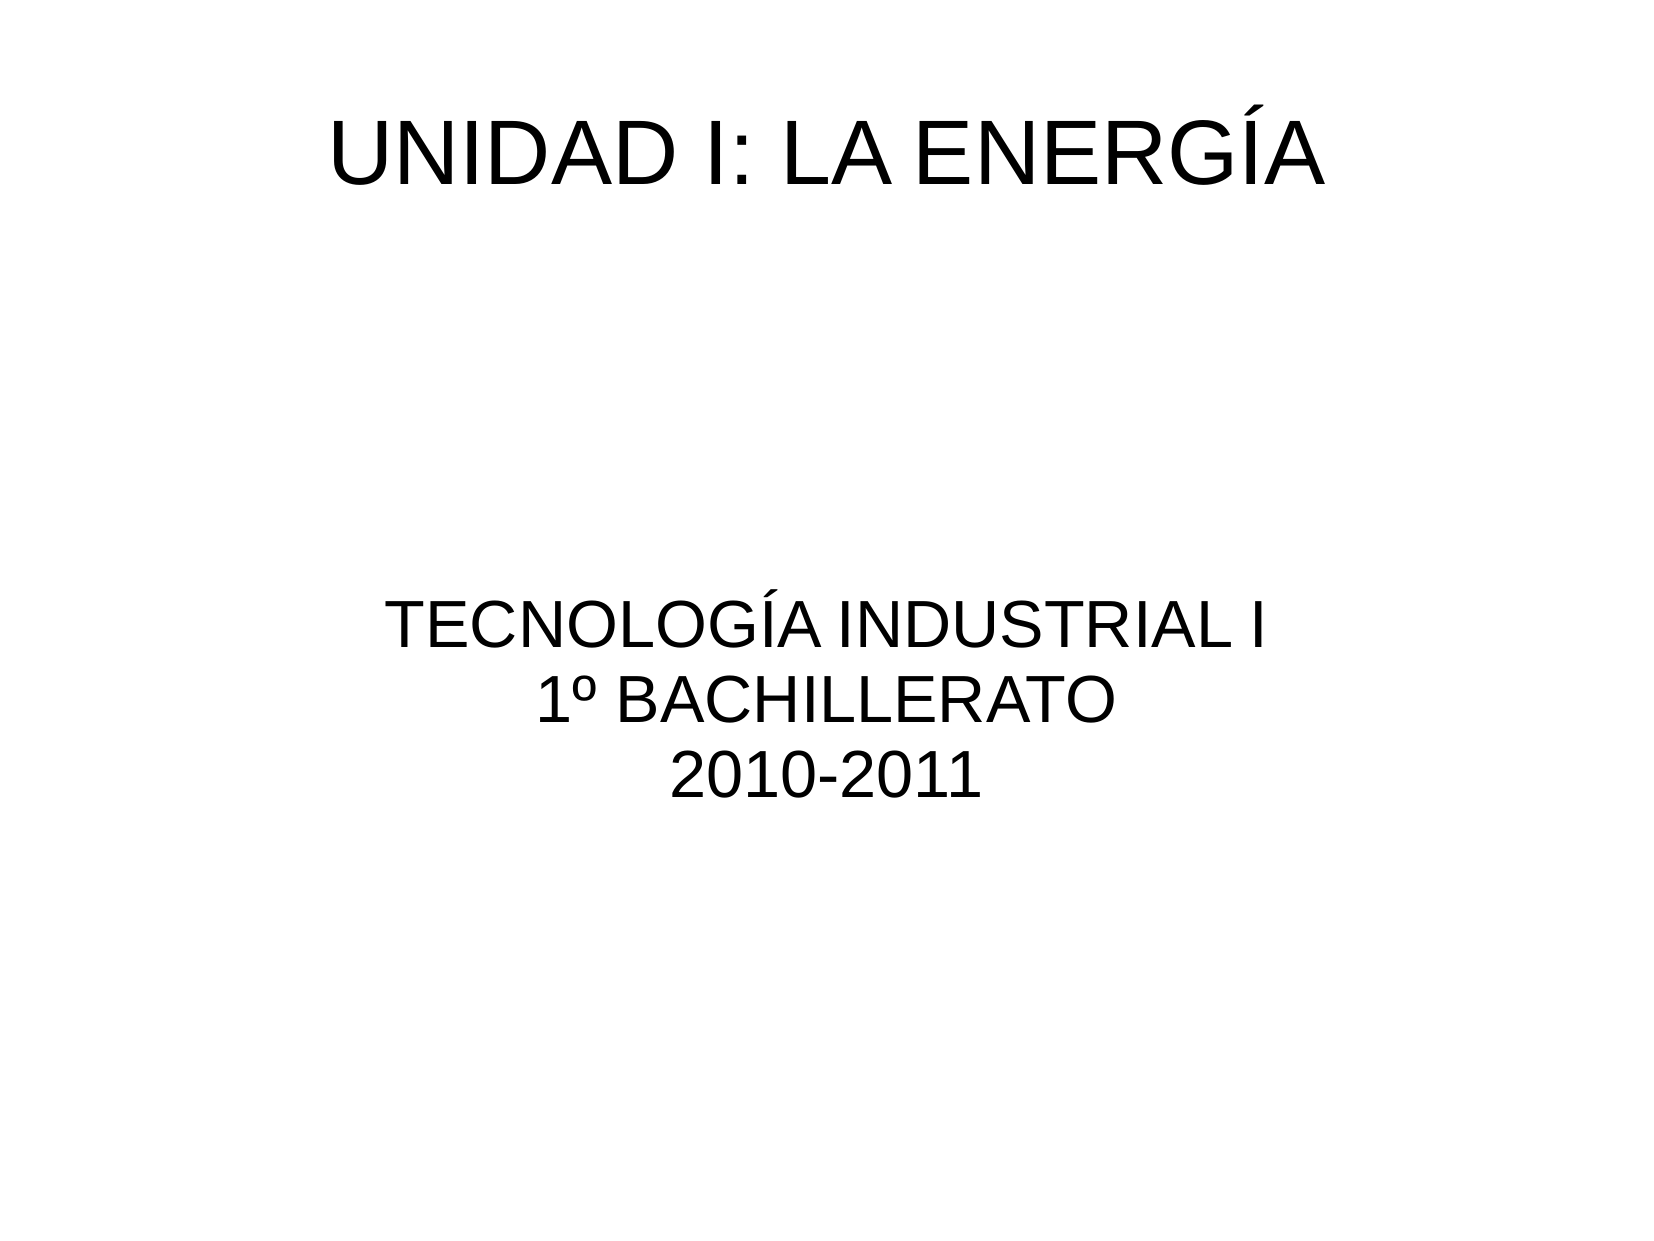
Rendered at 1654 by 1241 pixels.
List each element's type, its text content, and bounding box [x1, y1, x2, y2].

title UNIDAD I: LA ENERGÍA [82, 56, 1571, 250]
subtitle TECNOLOGÍA INDUSTRIAL I 1º BACHILLERATO 2010-2011 [82, 297, 1571, 1102]
